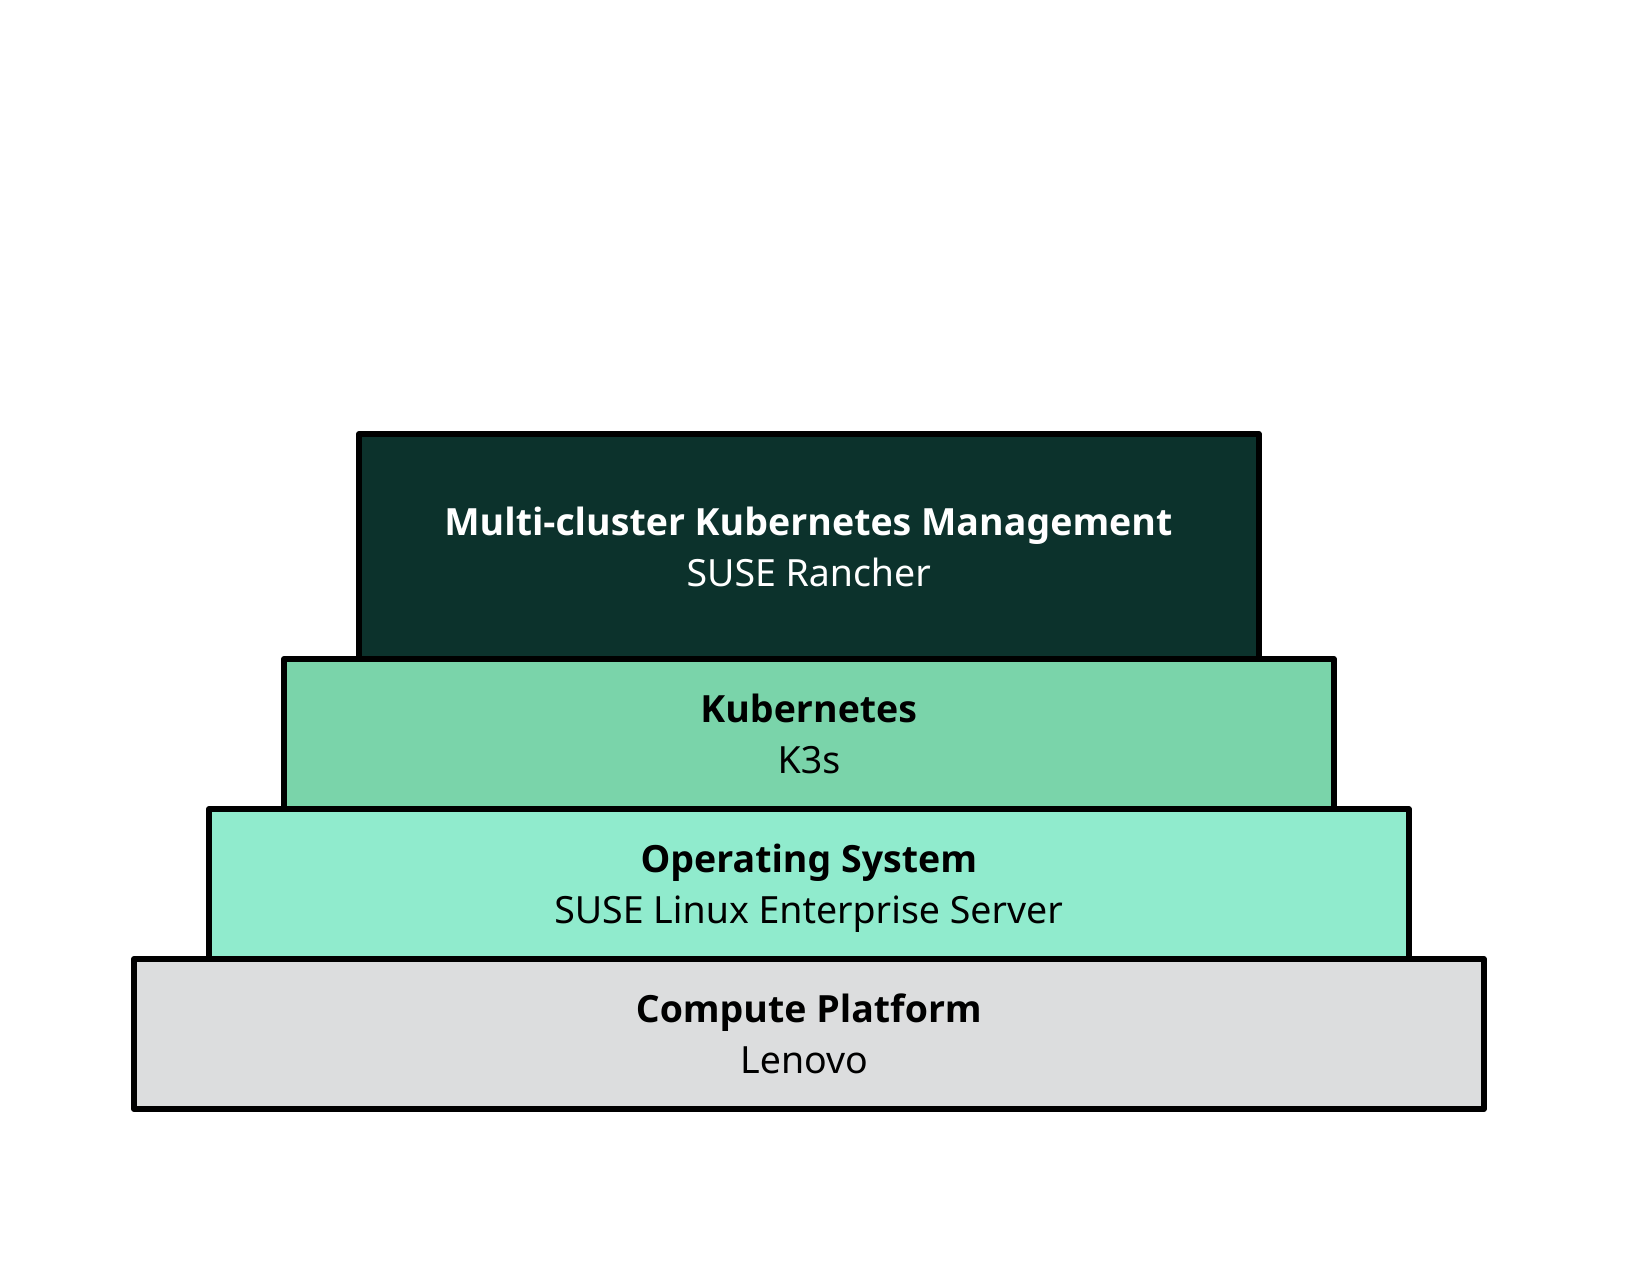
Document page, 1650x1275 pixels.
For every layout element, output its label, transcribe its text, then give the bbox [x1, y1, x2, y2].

text_box Multi-cluster Kubernetes Management SUSE Rancher [358, 433, 1259, 659]
text_box Operating System SUSE Linux Enterprise Server [208, 809, 1409, 960]
text_box Kubernetes K3s [283, 658, 1334, 809]
text_box Compute Platform Lenovo [133, 958, 1484, 1109]
